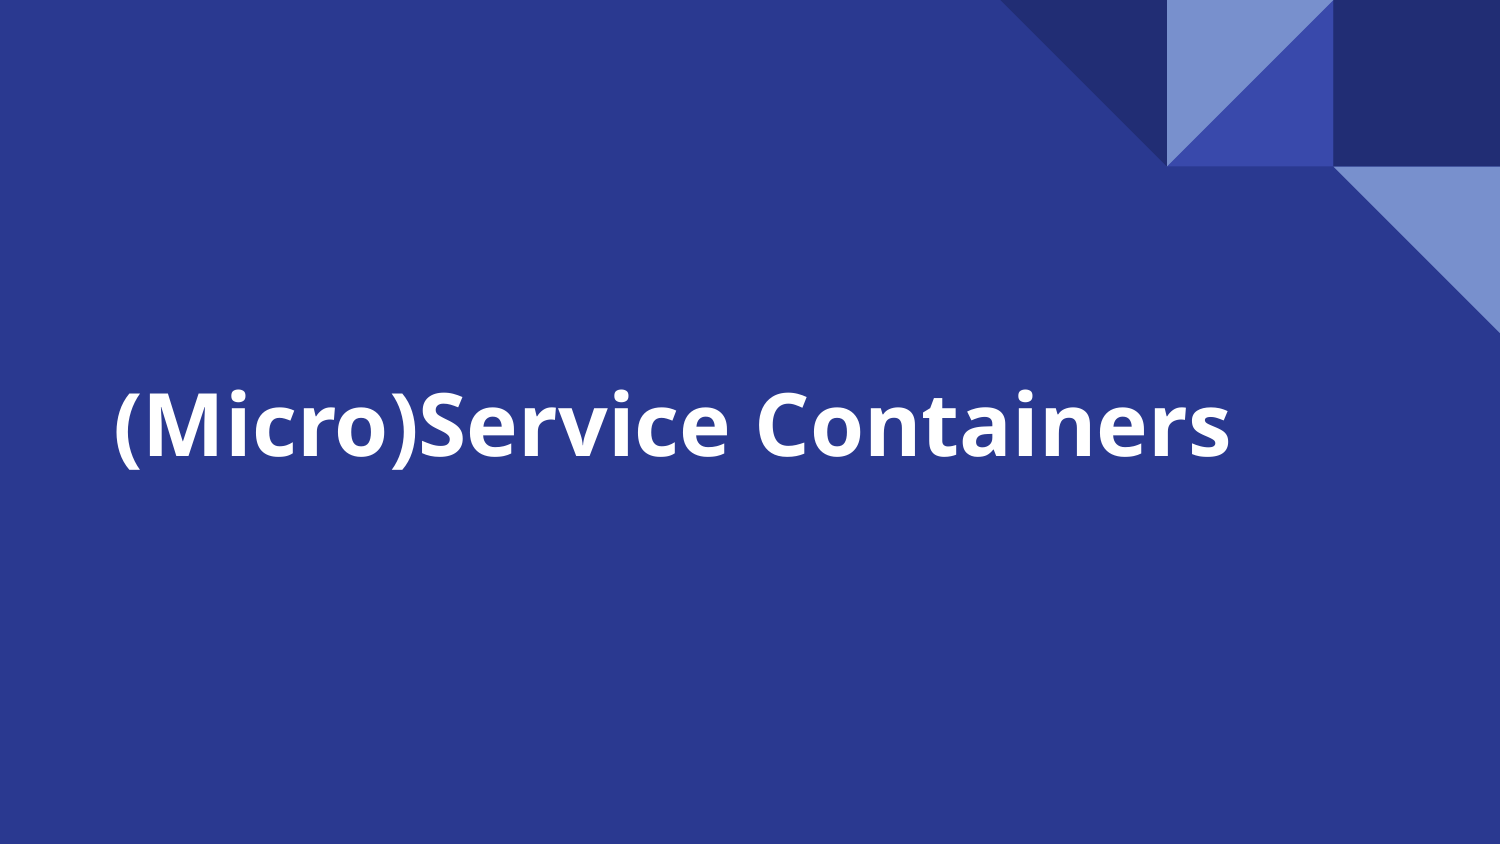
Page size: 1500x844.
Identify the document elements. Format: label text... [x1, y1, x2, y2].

title (Micro)Service Containers [98, 353, 1447, 491]
